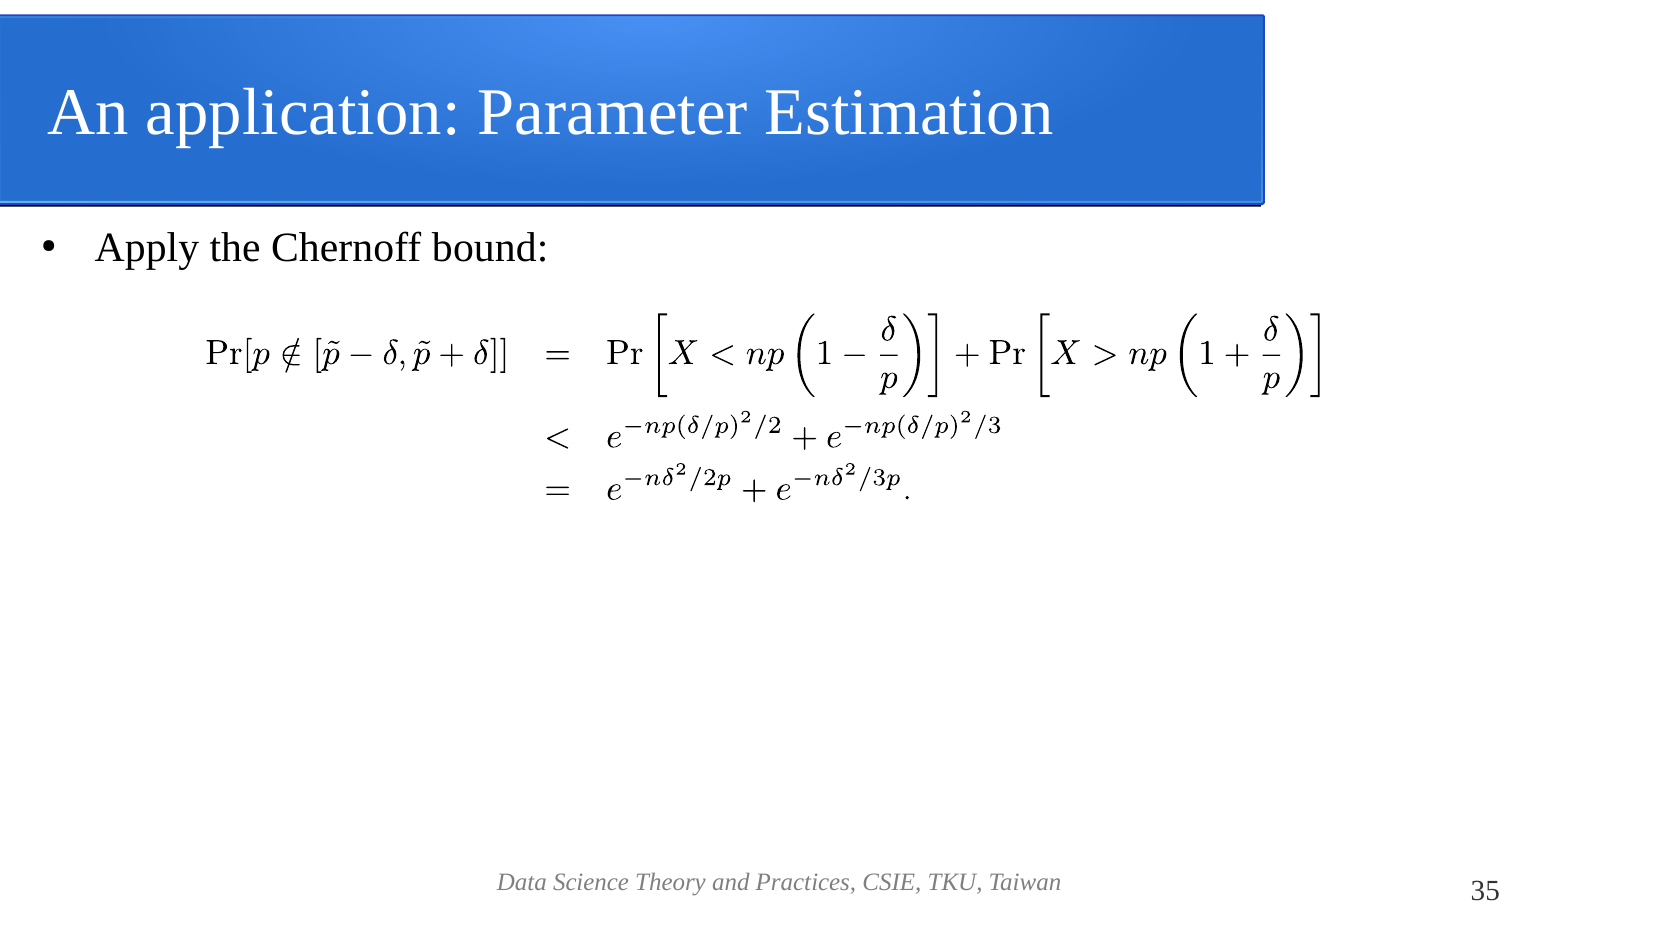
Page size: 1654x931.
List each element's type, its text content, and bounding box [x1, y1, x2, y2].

title An application: Parameter Estimation [47, 35, 1199, 189]
picture [205, 313, 1320, 503]
list Apply the Chernoff bound: [23, 224, 1512, 764]
